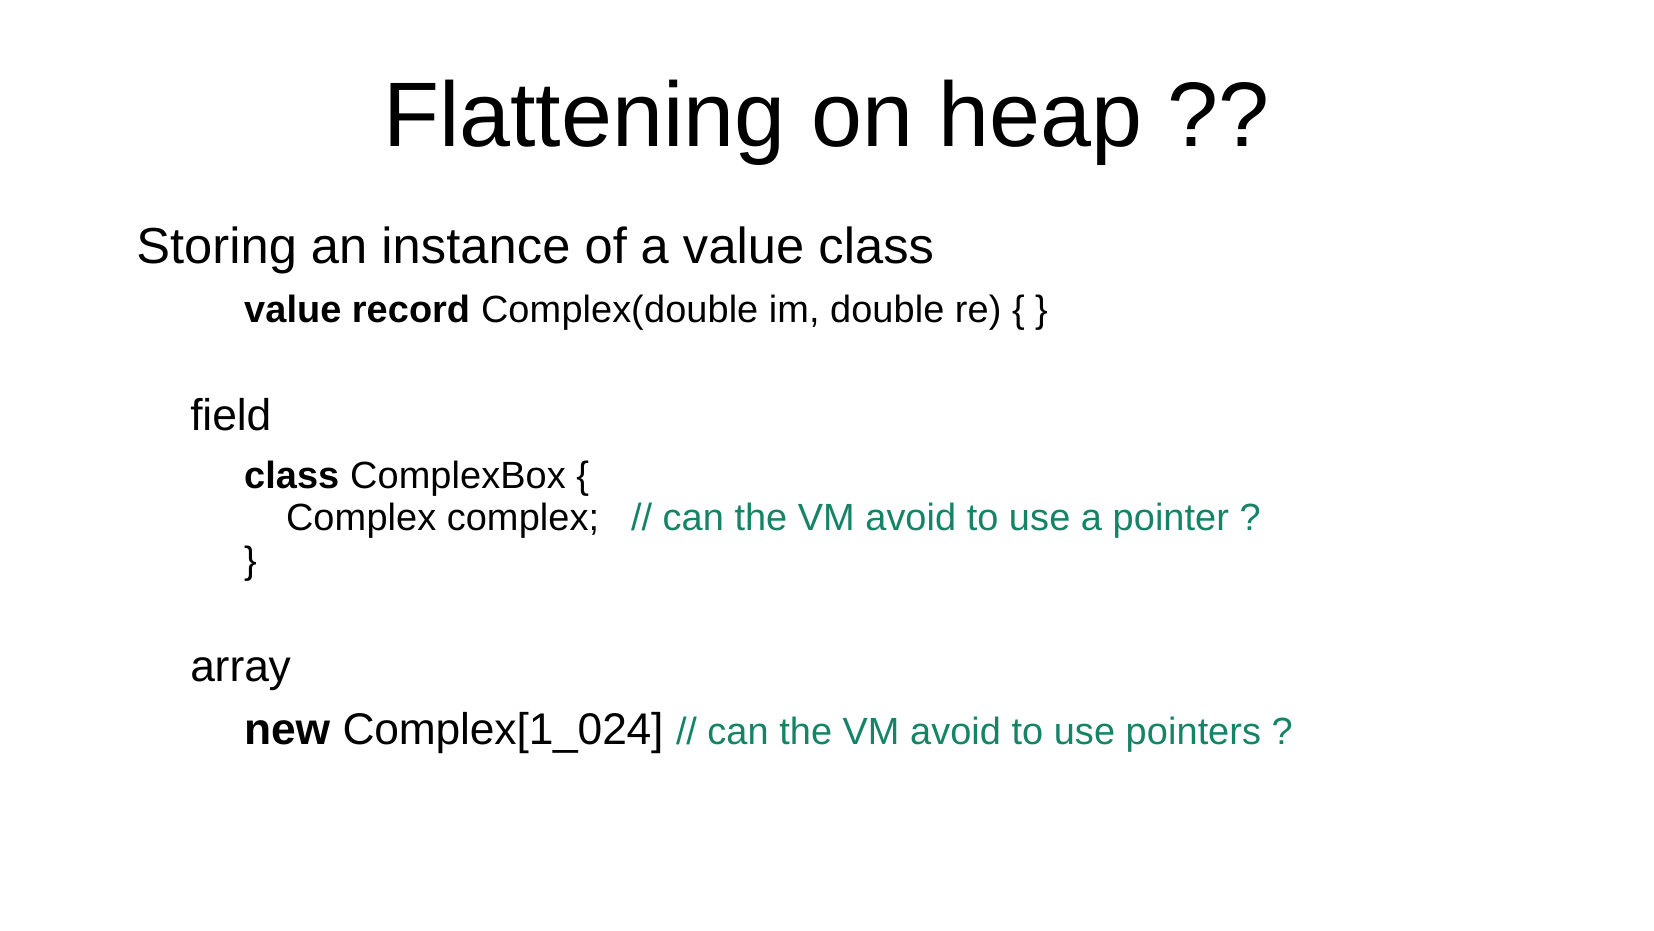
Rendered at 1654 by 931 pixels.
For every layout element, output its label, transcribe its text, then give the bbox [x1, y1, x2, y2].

list Storing an instance of a value class value record Complex(double im, double re) { } field class ComplexBox { Complex complex; // can the VM avoid to use a pointer ? } array new Complex[1_024] // can the VM avoid to use pointers ? [82, 217, 1571, 758]
title Flattening on heap ?? [82, 37, 1571, 193]
